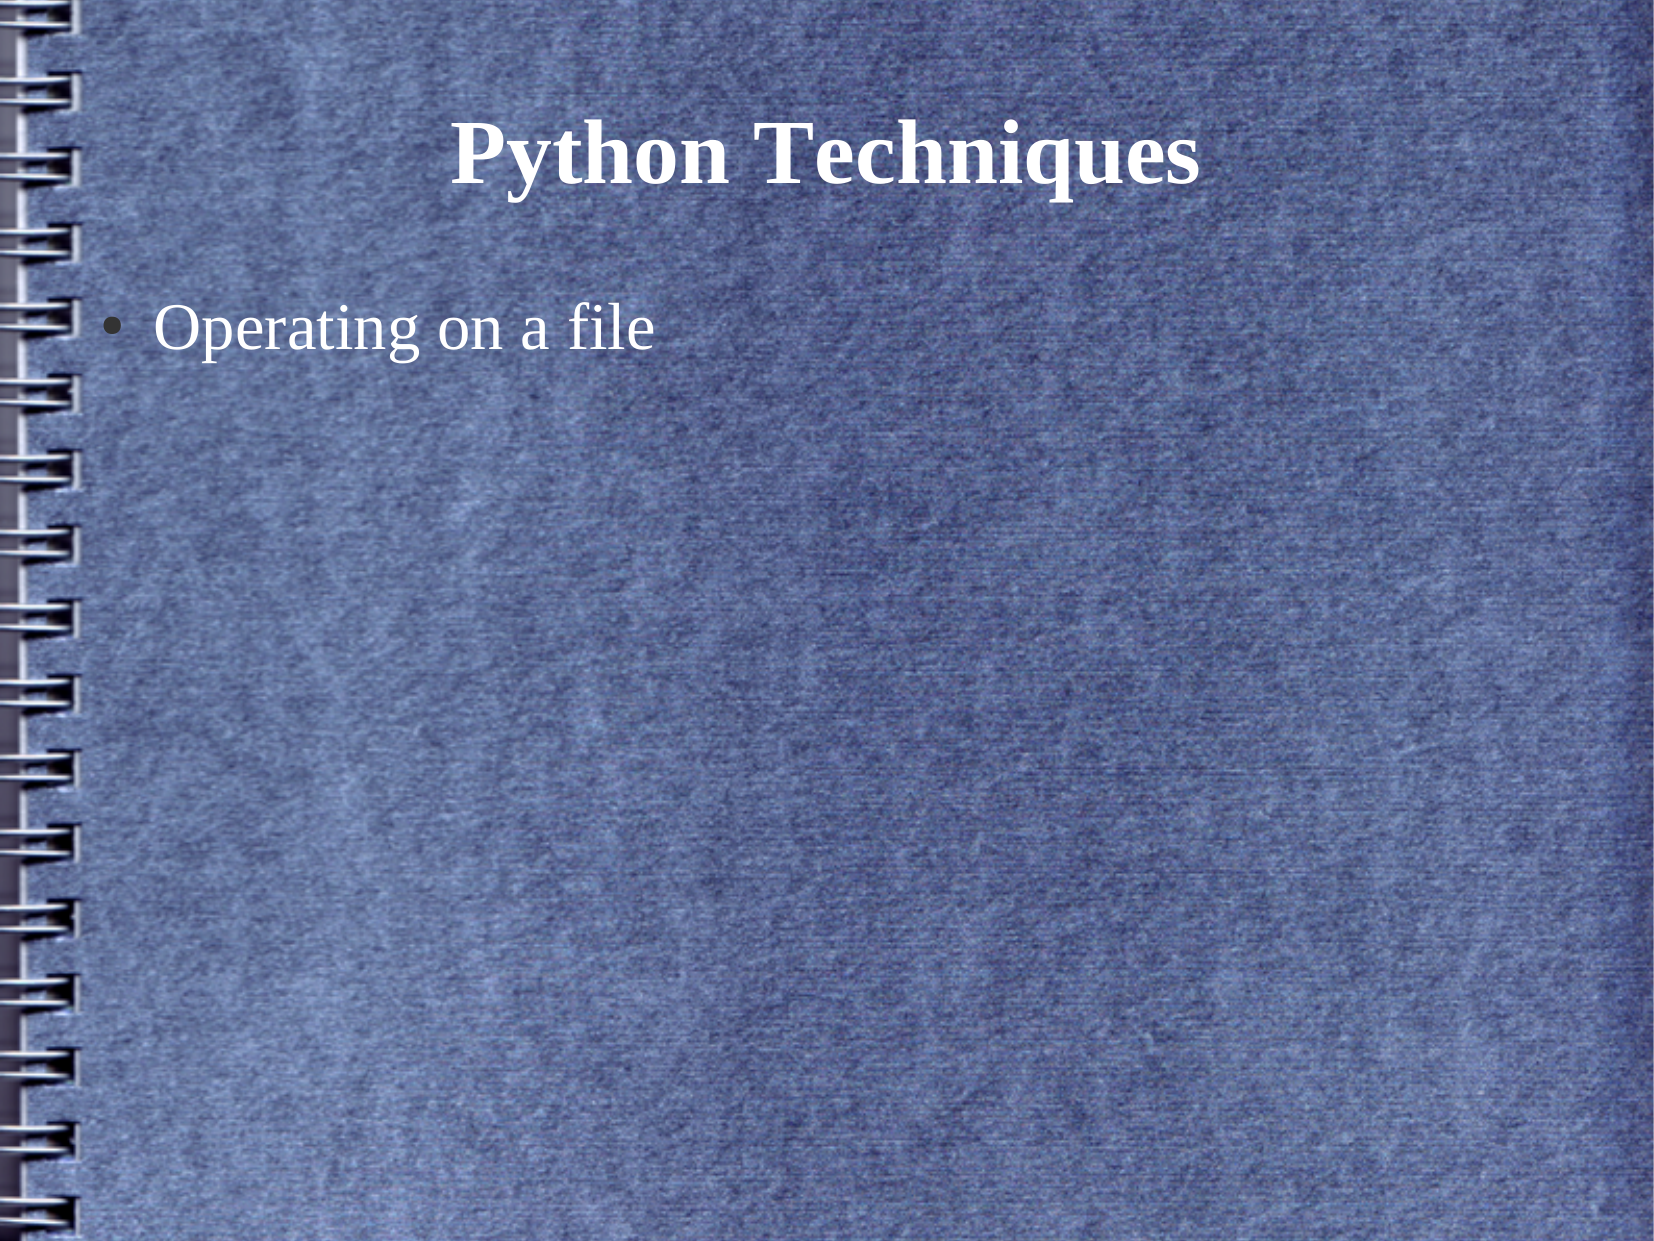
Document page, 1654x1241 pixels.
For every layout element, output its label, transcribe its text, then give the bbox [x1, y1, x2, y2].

picture [0, 0, 1654, 1241]
title Python Techniques [82, 49, 1571, 257]
list Operating on a file [82, 290, 1571, 1109]
